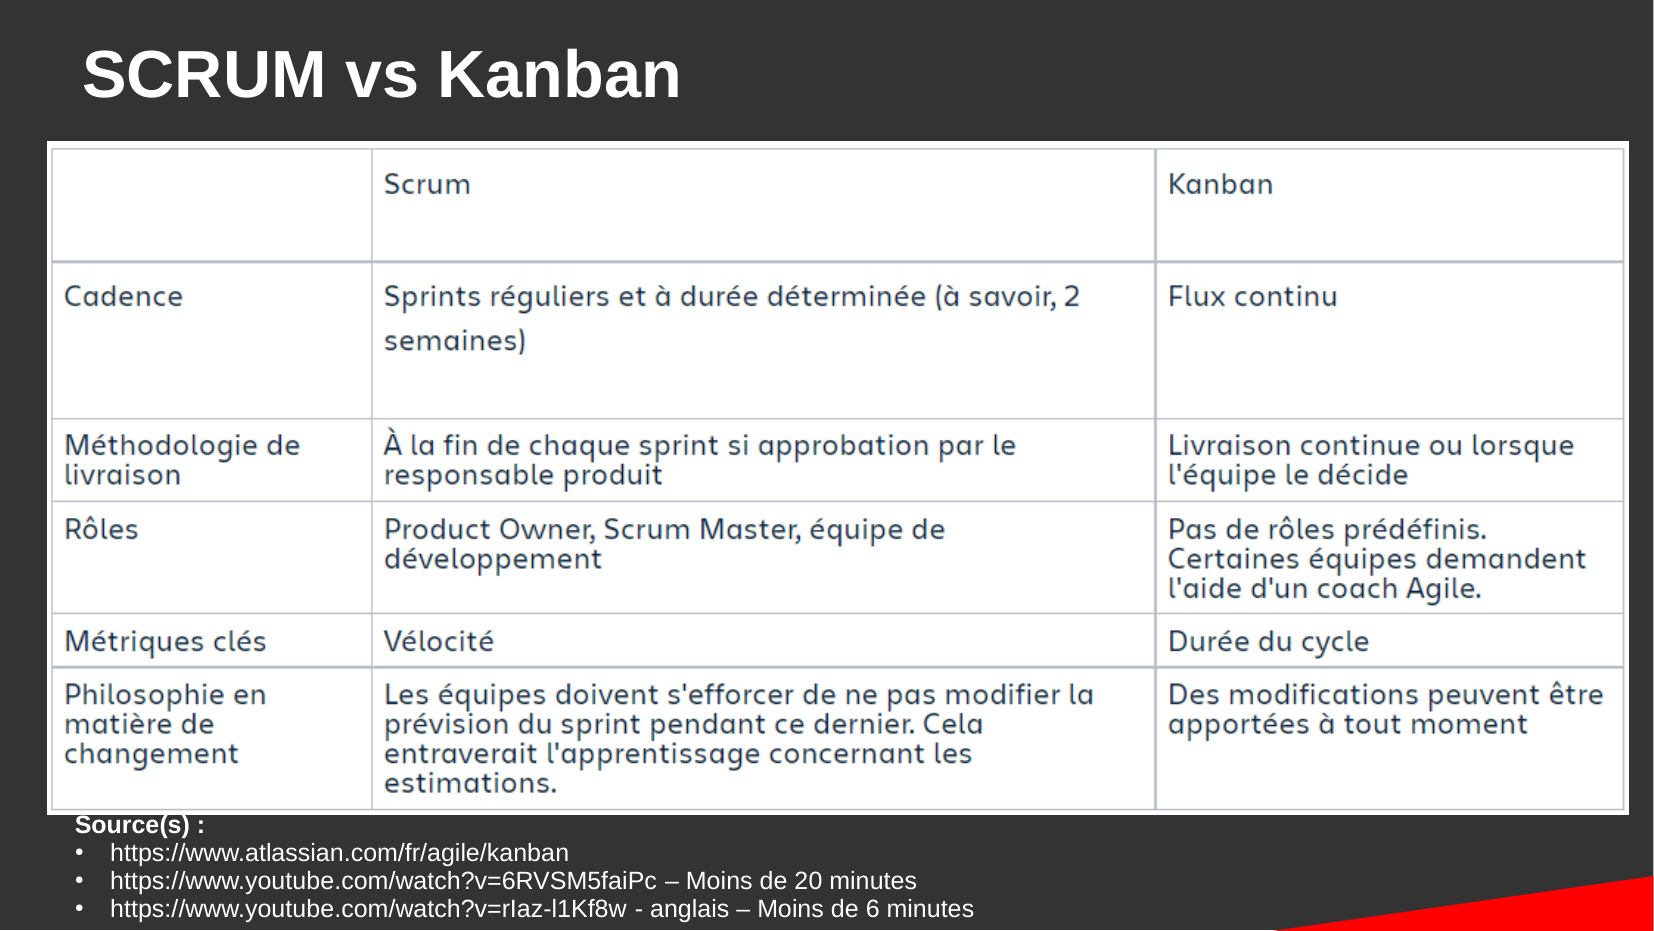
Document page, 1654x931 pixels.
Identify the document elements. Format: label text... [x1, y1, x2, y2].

text_box Source(s) : https://www.atlassian.com/fr/agile/kanban https://www.youtube.com/watch?v=6RVSM5faiPc – Moins de 20 minutes https://www.youtube.com/watch?v=rIaz-l1Kf8w - anglais – Moins de 6 minutes [60, 815, 1546, 931]
picture [47, 141, 1629, 815]
title SCRUM vs Kanban [82, 37, 1571, 122]
text_box [1546, 875, 1654, 931]
